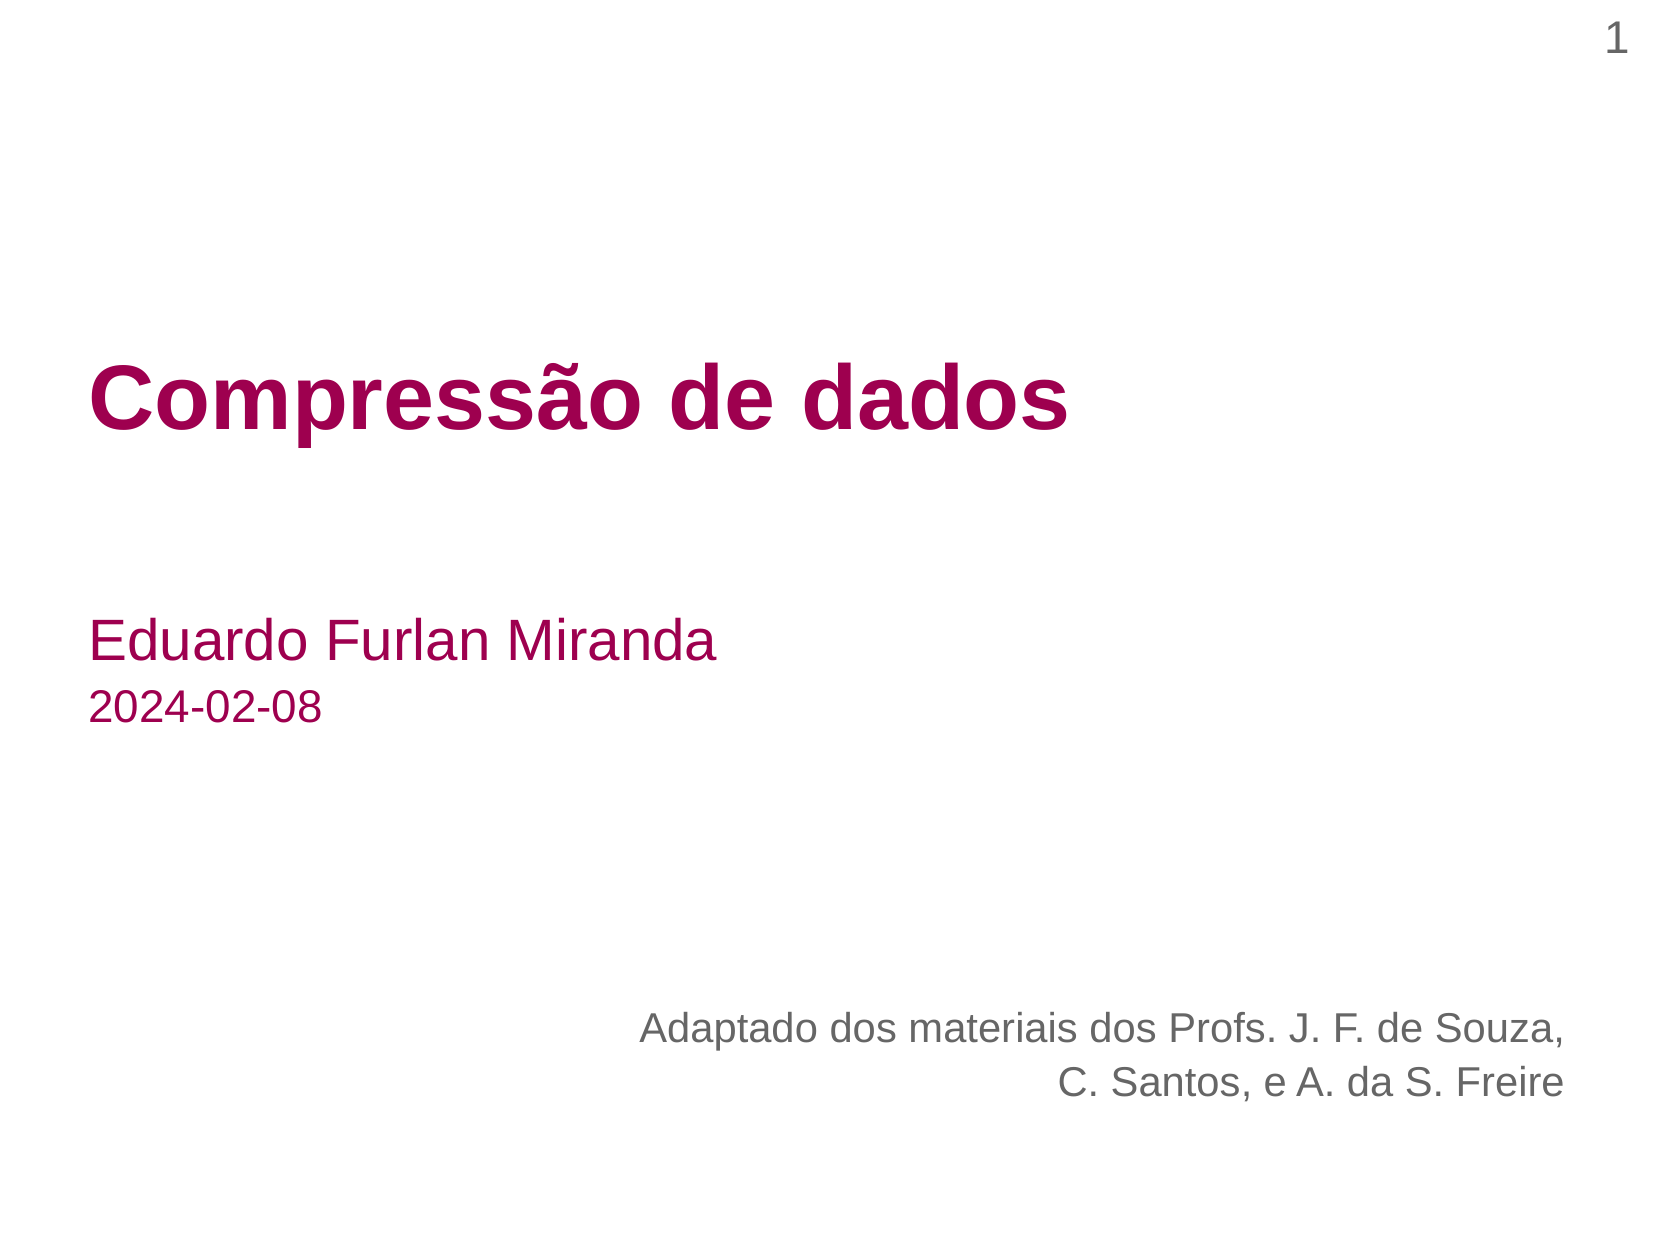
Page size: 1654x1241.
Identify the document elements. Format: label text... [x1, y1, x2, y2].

list Adaptado dos materiais dos Profs. J. F. de Souza, C. Santos, e A. da S. Freire [631, 998, 1565, 1211]
title Compressão de dados Eduardo Furlan Miranda 2024-02-08 [88, 29, 1565, 1034]
